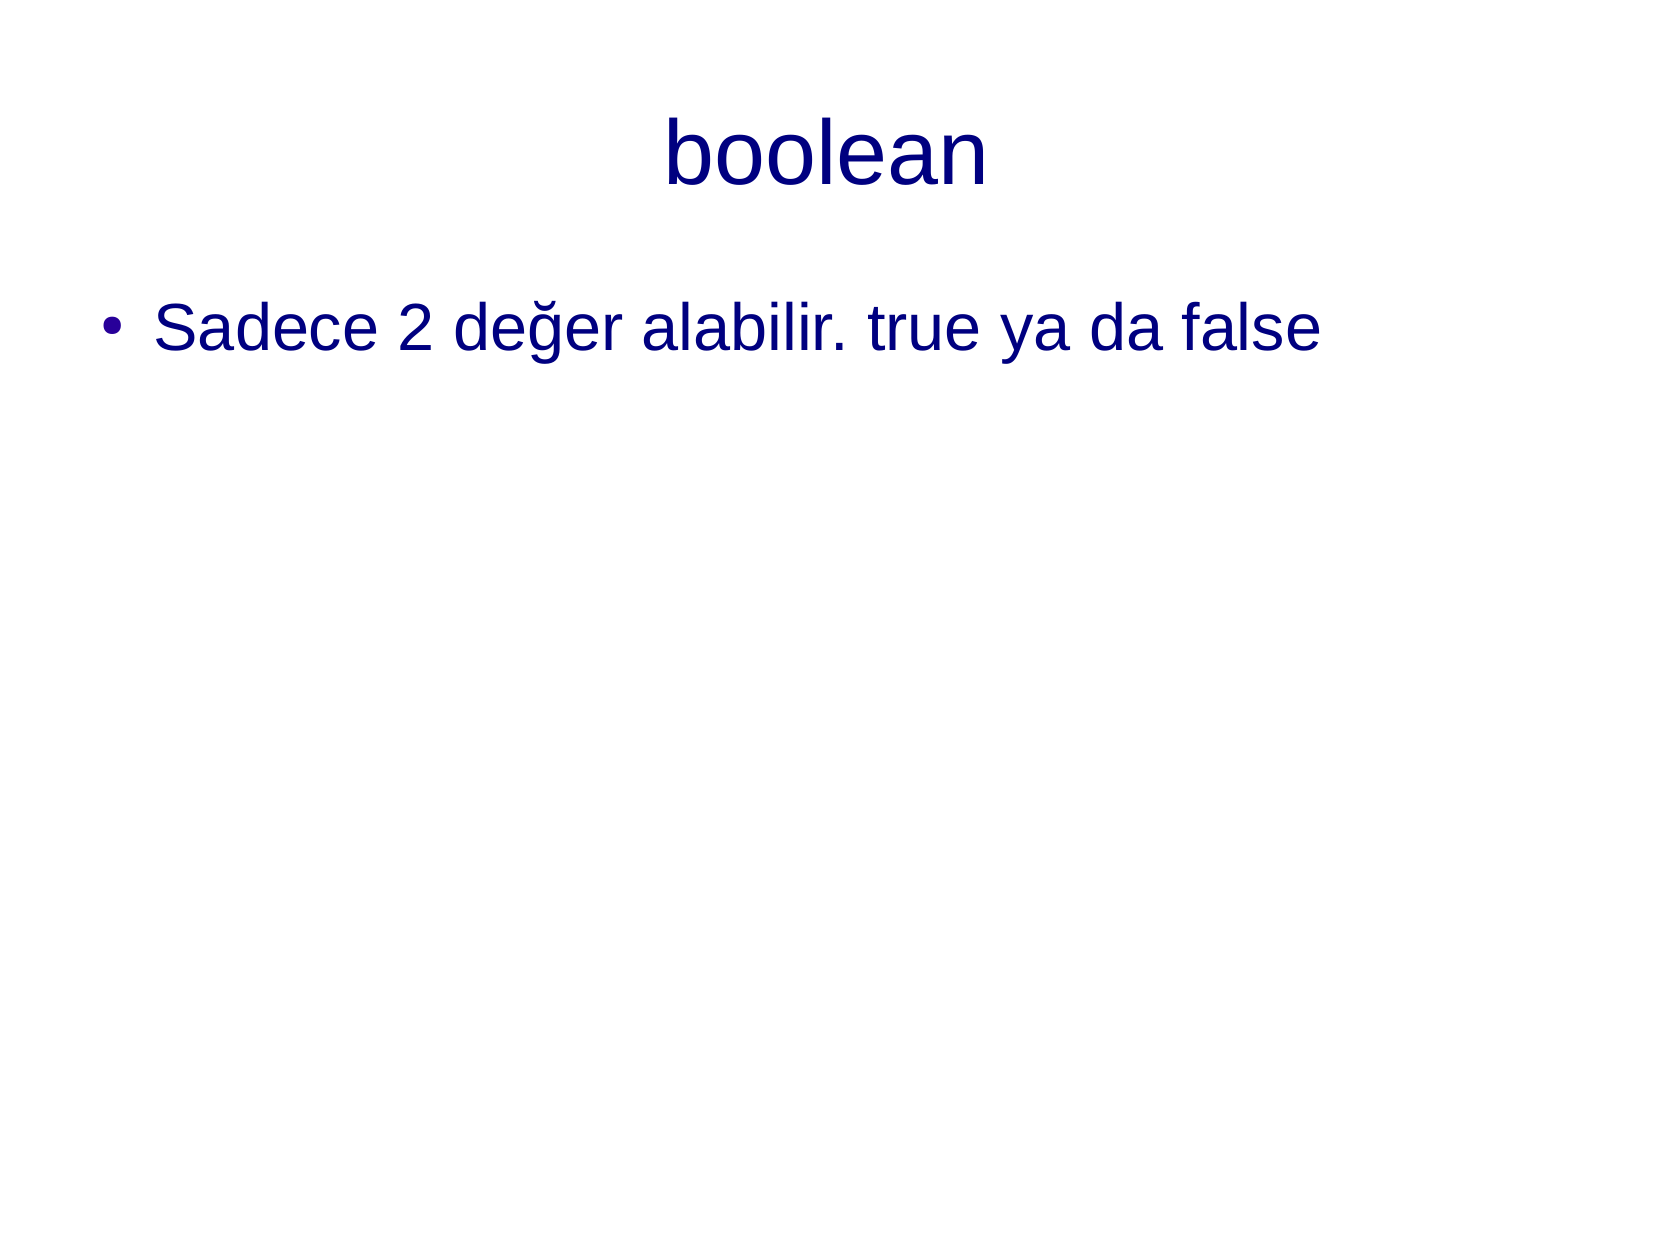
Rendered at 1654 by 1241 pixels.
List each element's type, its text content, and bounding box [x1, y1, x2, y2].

title boolean [82, 49, 1571, 257]
list Sadece 2 değer alabilir. true ya da false [82, 290, 1571, 1109]
